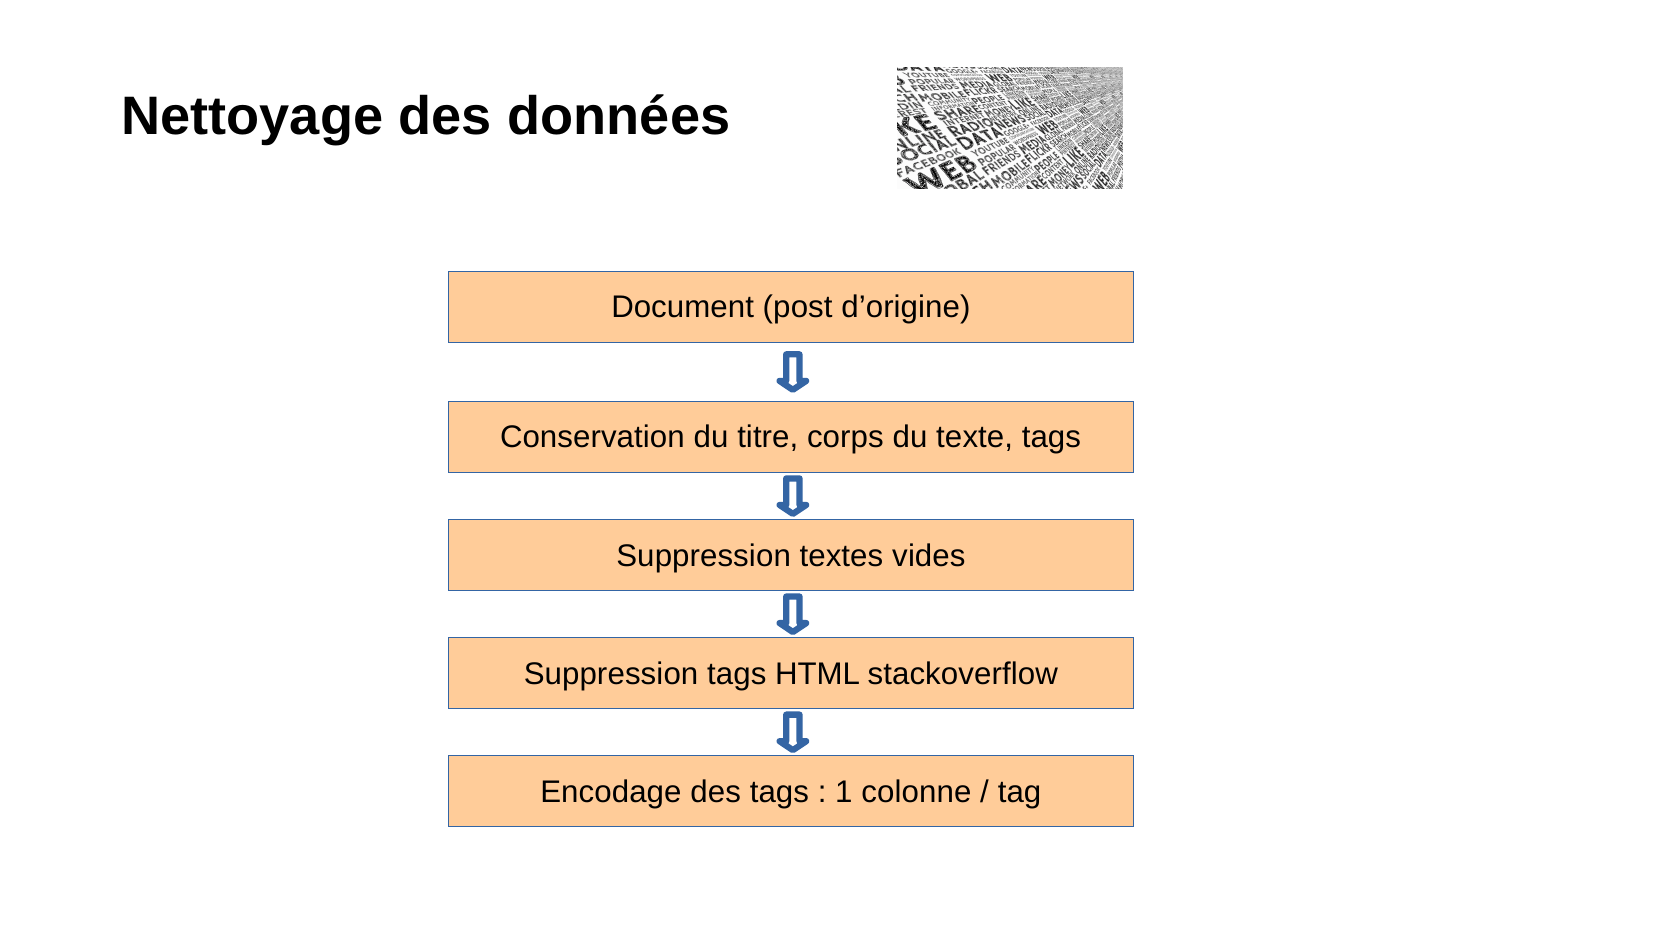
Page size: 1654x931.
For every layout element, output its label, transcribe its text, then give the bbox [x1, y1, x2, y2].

text_box Document (post d’origine) [448, 271, 1134, 343]
text_box Suppression textes vides [448, 519, 1134, 591]
picture [897, 67, 1123, 189]
text_box Suppression tags HTML stackoverflow [448, 637, 1134, 709]
text_box [779, 478, 807, 514]
text_box Nettoyage des données [106, 78, 747, 154]
text_box Conservation du titre, corps du texte, tags [448, 401, 1134, 473]
text_box [779, 714, 807, 751]
text_box Encodage des tags : 1 colonne / tag [448, 755, 1134, 827]
text_box [779, 596, 807, 633]
text_box [779, 354, 807, 390]
